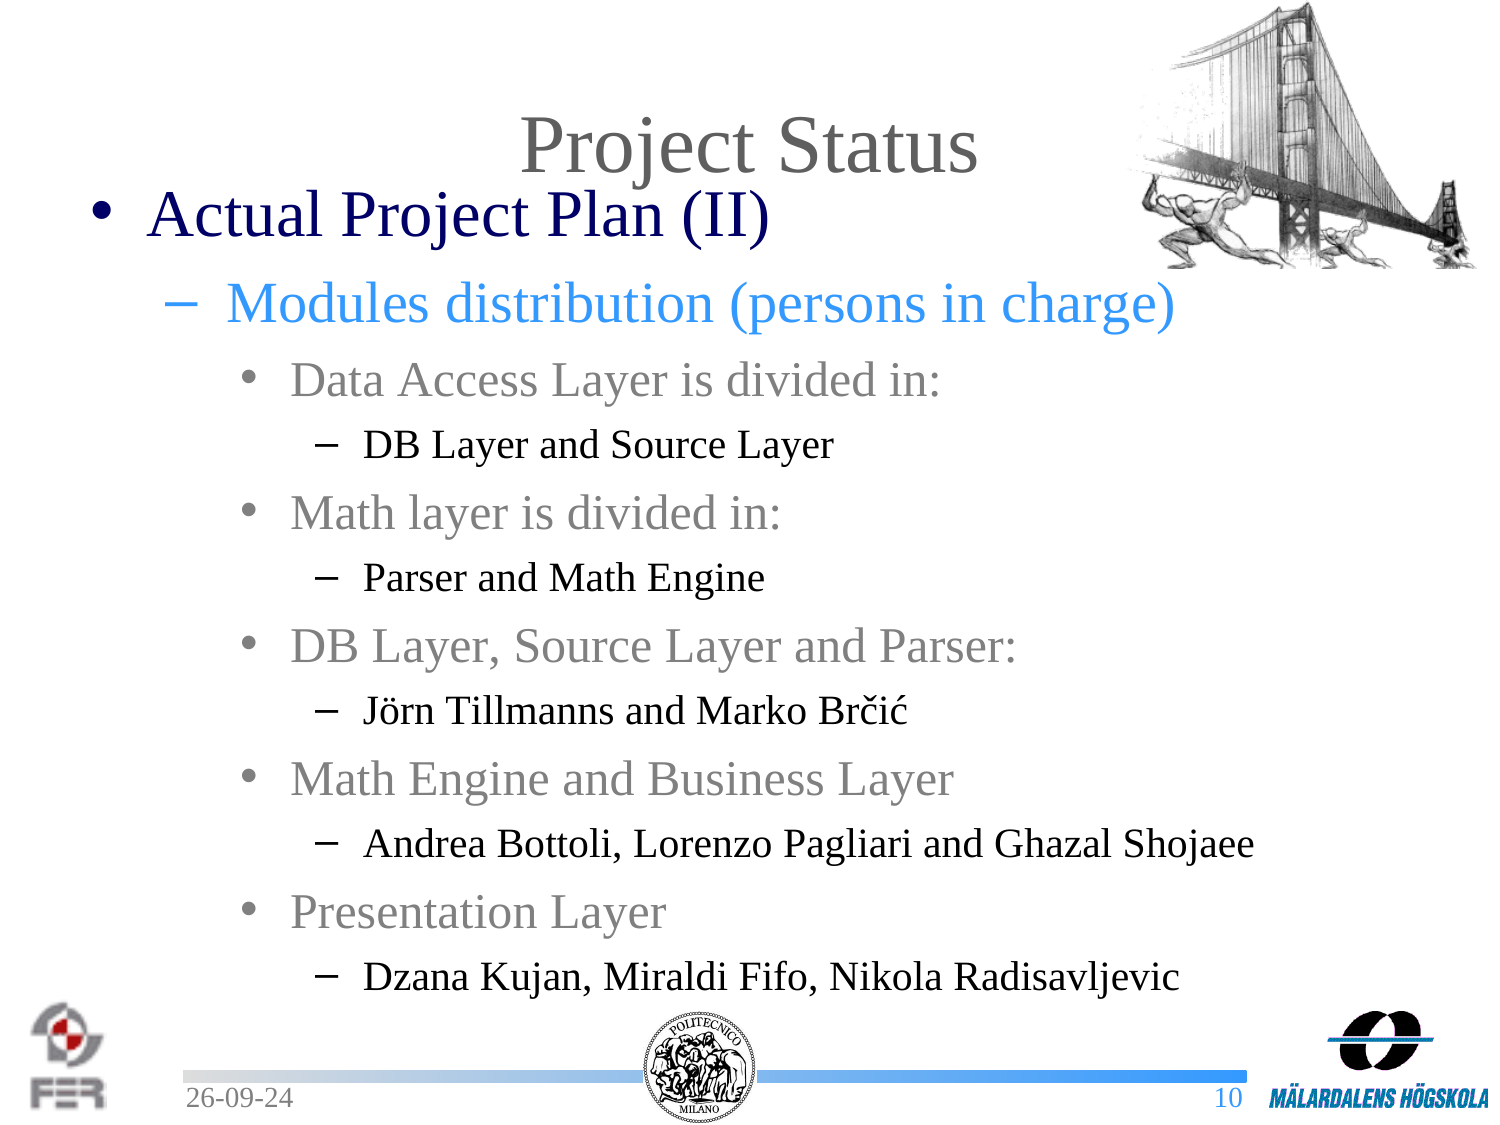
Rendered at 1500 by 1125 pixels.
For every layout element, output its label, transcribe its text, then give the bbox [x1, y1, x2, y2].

picture [1454, 1091, 1459, 1108]
picture [1368, 1093, 1374, 1104]
text_box <numero> [1186, 1070, 1258, 1114]
picture [1435, 1096, 1441, 1104]
picture [643, 1011, 757, 1123]
picture [1269, 1011, 1488, 1108]
title Project Status [75, 45, 1122, 162]
list Actual Project Plan (II) Modules distribution (persons in charge) Data Access Layer is divided in: DB Layer and Source Layer Math layer is divided in: Parser and Math Engine DB Layer, Source Layer and Parser: Jörn Tillmanns and Marko Brčić Math Engine and Business Layer Andrea Bottoli, Lorenzo Pagliari and Ghazal Shojaee Presentation Layer Dzana Kujan, Miraldi Fifo, Nikola Radisavljevic [75, 162, 1426, 1007]
text_box 13-11-06 [171, 1070, 396, 1114]
picture [29, 987, 107, 1125]
picture [1122, 0, 1477, 269]
